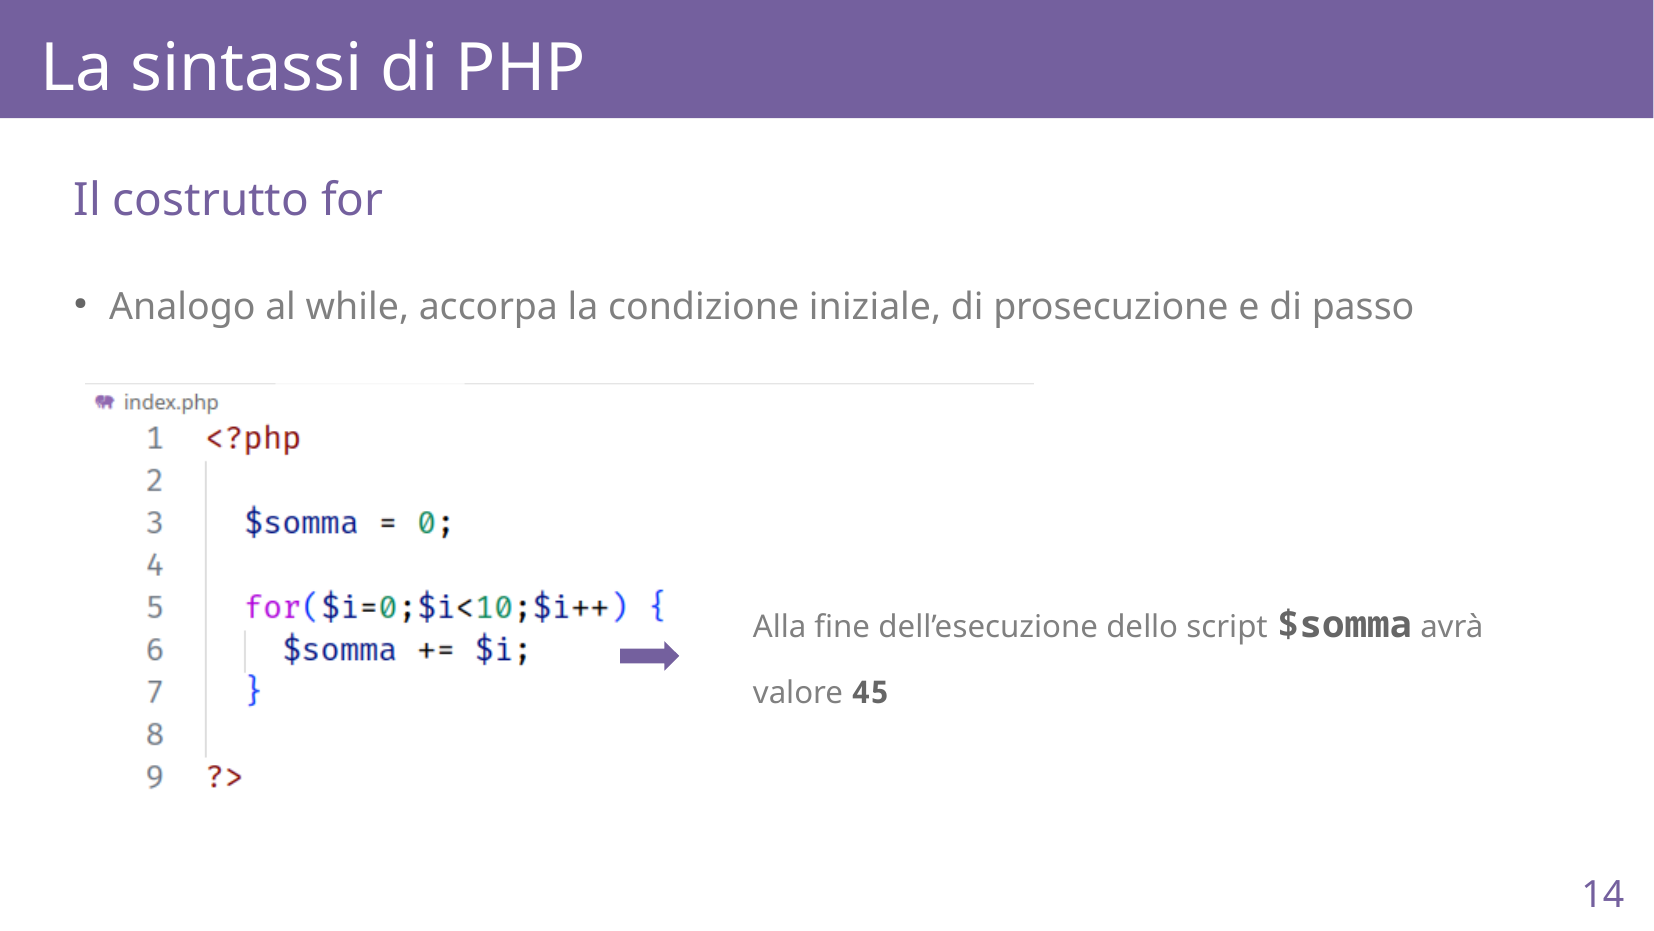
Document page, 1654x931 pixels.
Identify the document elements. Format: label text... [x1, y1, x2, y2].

text_box [0, 0, 1654, 119]
picture [85, 383, 1034, 797]
text_box Analogo al while, accorpa la condizione iniziale, di prosecuzione e di passo [59, 246, 1540, 355]
text_box La sintassi di PHP [25, 11, 523, 107]
text_box <numero> [1513, 860, 1654, 931]
text_box Il costrutto for [59, 158, 1107, 229]
text_box [620, 641, 680, 671]
text_box Alla fine dell’esecuzione dello script $somma avrà valore 45 [738, 564, 1506, 760]
